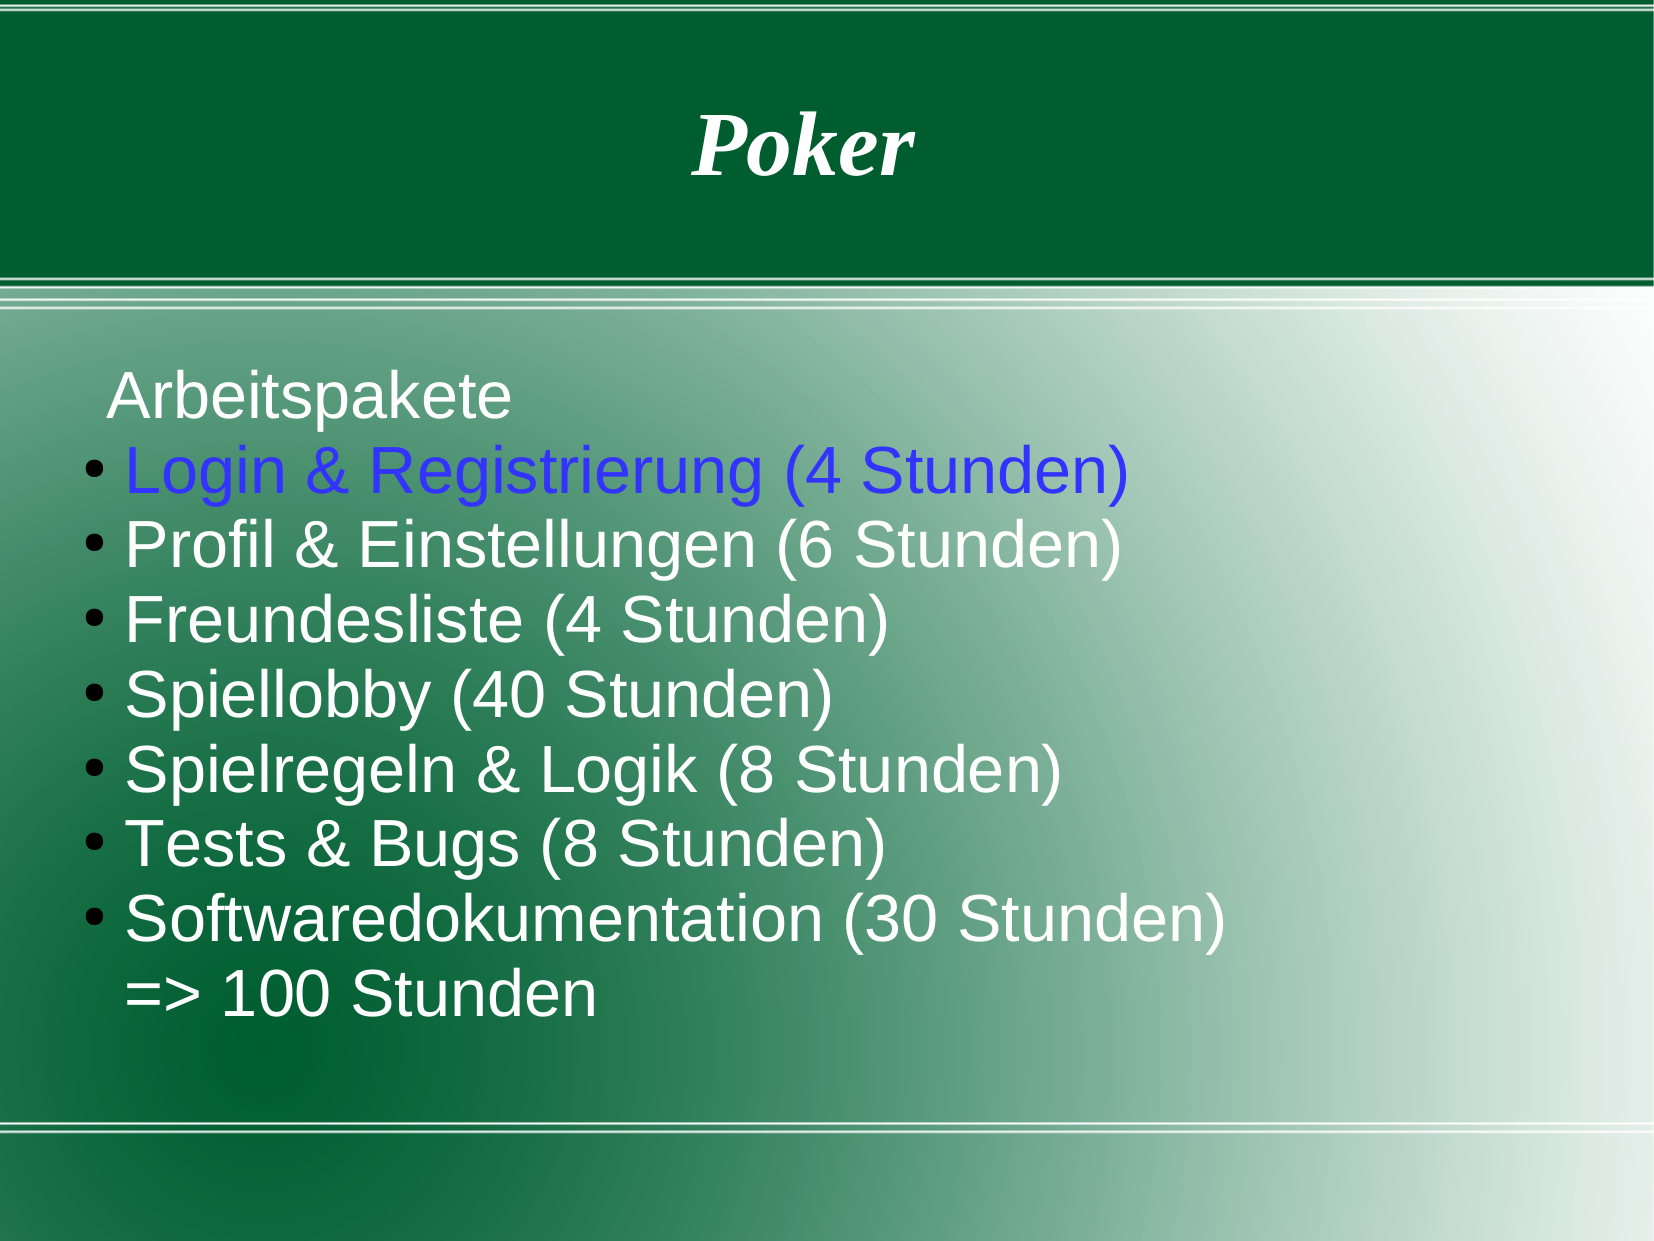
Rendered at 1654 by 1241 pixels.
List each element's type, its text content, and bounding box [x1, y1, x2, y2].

title Poker [59, 40, 1548, 249]
picture [0, 0, 1654, 1241]
subtitle Arbeitspakete Login & Registrierung (4 Stunden) Profil & Einstellungen (6 Stunden) Freundesliste (4 Stunden) Spiellobby (40 Stunden) Spielregeln & Logik (8 Stunden) Tests & Bugs (8 Stunden) Softwaredokumentation (30 Stunden) => 100 Stunden [82, 337, 1571, 1052]
